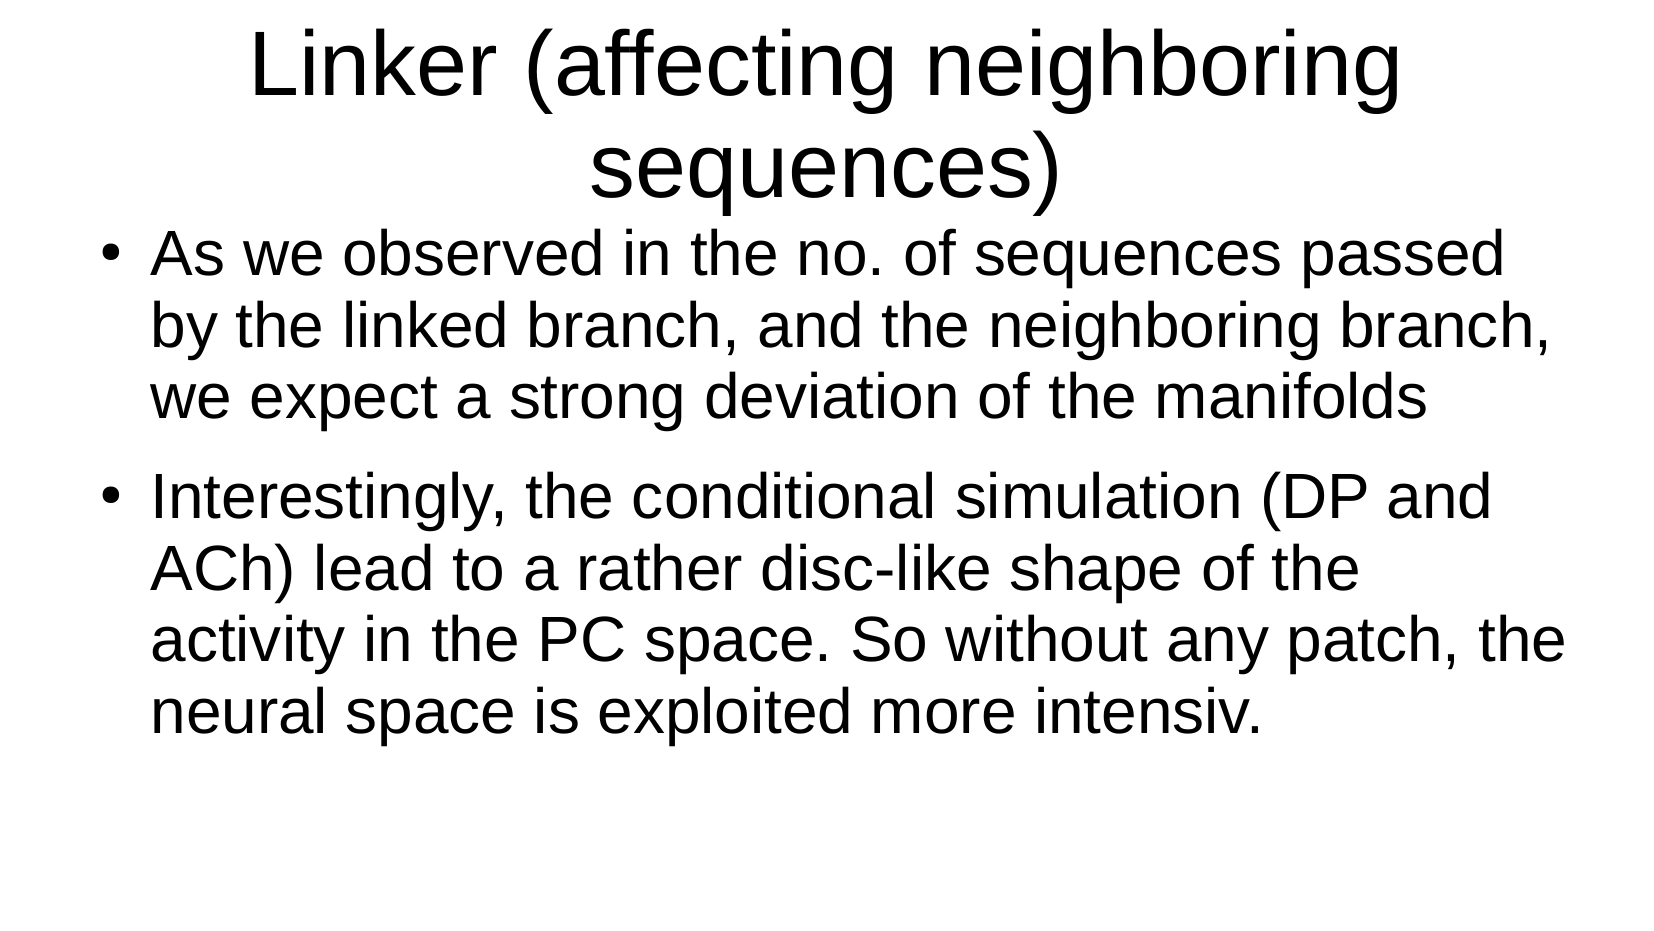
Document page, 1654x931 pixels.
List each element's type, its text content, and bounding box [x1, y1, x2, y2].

title Linker (affecting neighboring sequences) [82, 12, 1571, 217]
list As we observed in the no. of sequences passed by the linked branch, and the neighboring branch, we expect a strong deviation of the manifolds Interestingly, the conditional simulation (DP and ACh) lead to a rather disc-like shape of the activity in the PC space. So without any patch, the neural space is exploited more intensiv. [82, 217, 1571, 758]
